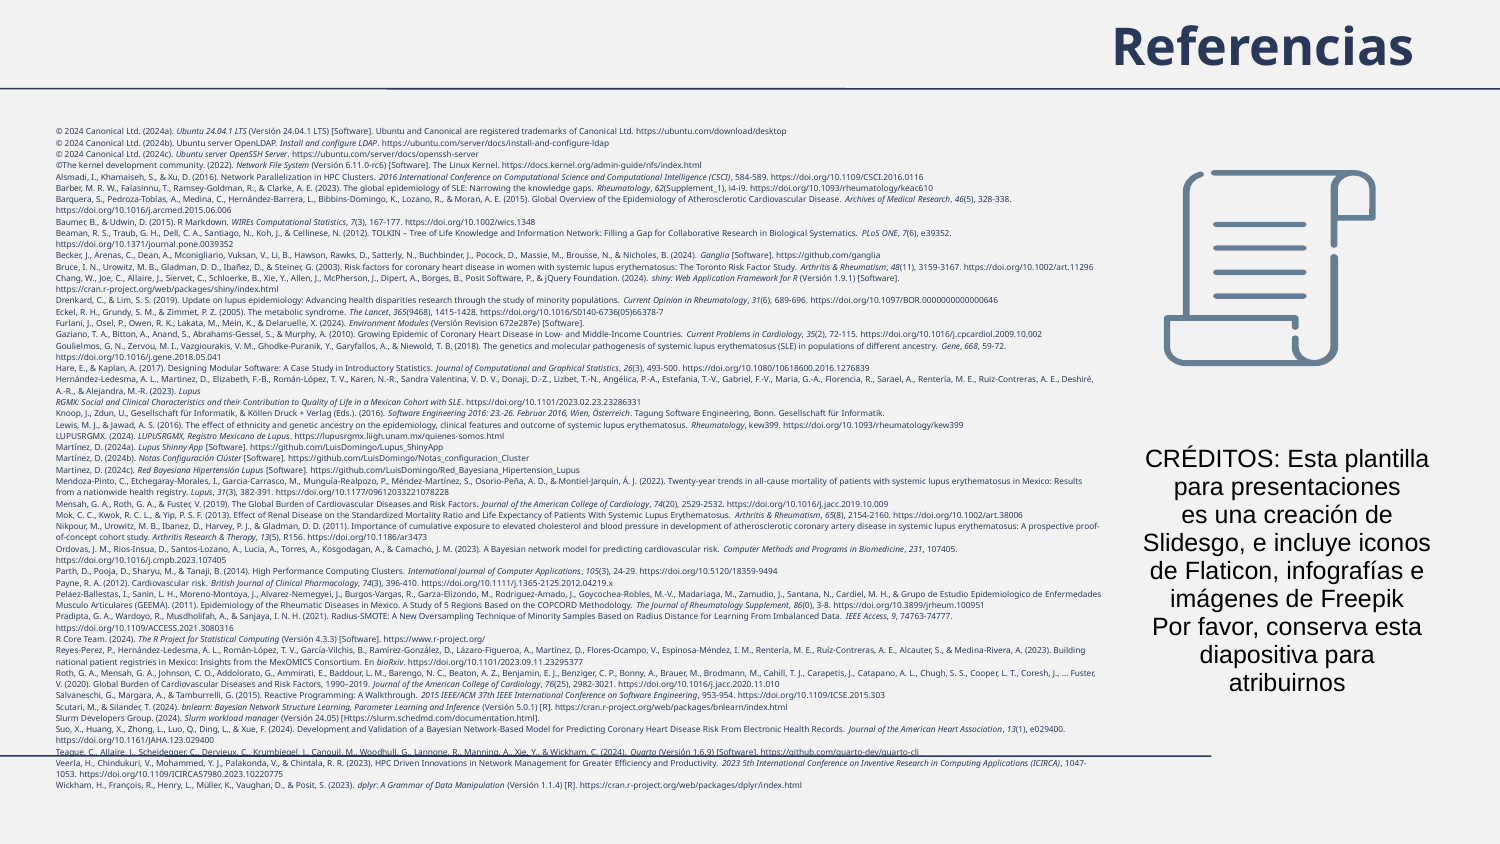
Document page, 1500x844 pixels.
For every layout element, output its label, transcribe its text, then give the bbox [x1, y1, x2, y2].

text_box CRÉDITOS: Esta plantilla para presentaciones es una creación de Slidesgo, e incluye iconos de Flaticon, infografías e imágenes de Freepik Por favor, conserva esta diapositiva para atribuirnos [1127, 437, 1447, 705]
text_box [1213, 269, 1307, 276]
text_box [1213, 293, 1307, 299]
text_box [1213, 245, 1307, 251]
text_box [1213, 221, 1307, 228]
title © 2024 Canonical Ltd. (2024a). Ubuntu 24.04.1 LTS (Versión 24.04.1 LTS) [Software]. Ubuntu and Canonical are registered trademarks of Canonical Ltd. https://ubuntu.com/download/desktop © 2024 Canonical Ltd. (2024b). Ubuntu server OpenLDAP. Install and configure LDAP. https://ubuntu.com/server/docs/install-and-configure-ldap © 2024 Canonical Ltd. (2024c). Ubuntu server OpenSSH Server. https://ubuntu.com/server/docs/openssh-server ©The kernel development community. (2022). Network File System (Versión 6.11.0-rc6) [Software]. The Linux Kernel. https://docs.kernel.org/admin-guide/nfs/index.html Alsmadi, I., Khamaiseh, S., & Xu, D. (2016). Network Parallelization in HPC Clusters. 2016 International Conference on Computational Science and Computational Intelligence (CSCI), 584-589. https://doi.org/10.1109/CSCI.2016.0116 Barber, M. R. W., Falasinnu, T., Ramsey-Goldman, R., & Clarke, A. E. (2023). The global epidemiology of SLE: Narrowing the knowledge gaps. Rheumatology, 62(Supplement_1), i4-i9. https://doi.org/10.1093/rheumatology/keac610 Barquera, S., Pedroza-Tobías, A., Medina, C., Hernández-Barrera, L., Bibbins-Domingo, K., Lozano, R., & Moran, A. E. (2015). Global Overview of the Epidemiology of Atherosclerotic Cardiovascular Disease. Archives of Medical Research, 46(5), 328-338. https://doi.org/10.1016/j.arcmed.2015.06.006 Baumer, B., & Udwin, D. (2015). R Markdown. WIREs Computational Statistics, 7(3), 167-177. https://doi.org/10.1002/wics.1348 Beaman, R. S., Traub, G. H., Dell, C. A., Santiago, N., Koh, J., & Cellinese, N. (2012). TOLKIN – Tree of Life Knowledge and Information Network: Filling a Gap for Collaborative Research in Biological Systematics. PLoS ONE, 7(6), e39352. https://doi.org/10.1371/journal.pone.0039352 Becker, J., Arenas, C., Dean, A., Mconigliario, Vuksan, V., Li, B., Hawson, Rawks, D., Satterly, N., Buchbinder, J., Pocock, D., Massie, M., Brousse, N., & Nicholes, B. (2024). Ganglia [Software]. https://github.com/ganglia Bruce, I. N., Urowitz, M. B., Gladman, D. D., Ibañez, D., & Steiner, G. (2003). Risk factors for coronary heart disease in women with systemic lupus erythematosus: The Toronto Risk Factor Study. Arthritis & Rheumatism, 48(11), 3159-3167. https://doi.org/10.1002/art.11296 Chang, W., Joe, C., Allaire, J., Siervet, C., Schloerke, B., Xie, Y., Allen, J., McPherson, J., Dipert, A., Borges, B., Posit Software, P., & jQuery Foundation. (2024). shiny: Web Application Framework for R (Versión 1.9.1) [Software]. https://cran.r-project.org/web/packages/shiny/index.html Drenkard, C., & Lim, S. S. (2019). Update on lupus epidemiology: Advancing health disparities research through the study of minority populations. Current Opinion in Rheumatology, 31(6), 689-696. https://doi.org/10.1097/BOR.0000000000000646 Eckel, R. H., Grundy, S. M., & Zimmet, P. Z. (2005). The metabolic syndrome. The Lancet, 365(9468), 1415-1428. https://doi.org/10.1016/S0140-6736(05)66378-7 Furlani, J., Osel, P., Owen, R. K., Lakata, M., Mein, K., & Delaruelle, X. (2024). Environment Modules (Versión Revision 672e287e) [Software]. Gaziano, T. A., Bitton, A., Anand, S., Abrahams-Gessel, S., & Murphy, A. (2010). Growing Epidemic of Coronary Heart Disease in Low- and Middle-Income Countries. Current Problems in Cardiology, 35(2), 72-115. https://doi.org/10.1016/j.cpcardiol.2009.10.002 Goulielmos, G. N., Zervou, M. I., Vazgiourakis, V. M., Ghodke-Puranik, Y., Garyfallos, A., & Niewold, T. B. (2018). The genetics and molecular pathogenesis of systemic lupus erythematosus (SLE) in populations of different ancestry. Gene, 668, 59-72. https://doi.org/10.1016/j.gene.2018.05.041 Hare, E., & Kaplan, A. (2017). Designing Modular Software: A Case Study in Introductory Statistics. Journal of Computational and Graphical Statistics, 26(3), 493-500. https://doi.org/10.1080/10618600.2016.1276839 Hernández-Ledesma, A. L., Martinez, D., Elizabeth, F.-B., Román-López, T. V., Karen, N.-R., Sandra Valentina, V. D. V., Donaji, D.-Z., Lizbet, T.-N., Angélica, P.-A., Estefania, T.-V., Gabriel, F.-V., Maria, G.-A., Florencia, R., Sarael, A., Rentería, M. E., Ruiz-Contreras, A. E., Deshiré, A.-R., & Alejandra, M.-R. (2023). Lupus RGMX: Social and Clinical Characteristics and their Contribution to Quality of Life in a Mexican Cohort with SLE. https://doi.org/10.1101/2023.02.23.23286331 Knoop, J., Zdun, U., Gesellschaft für Informatik, & Köllen Druck + Verlag (Eds.). (2016). Software Engineering 2016: 23.-26. Februar 2016, Wien, Österreich. Tagung Software Engineering, Bonn. Gesellschaft für Informatik. Lewis, M. J., & Jawad, A. S. (2016). The effect of ethnicity and genetic ancestry on the epidemiology, clinical features and outcome of systemic lupus erythematosus. Rheumatology, kew399. https://doi.org/10.1093/rheumatology/kew399 LUPUSRGMX. (2024). LUPUSRGMX, Registro Mexicano de Lupus. https://lupusrgmx.liigh.unam.mx/quienes-somos.html Martínez, D. (2024a). Lupus Shinny App [Software]. https://github.com/LuisDomingo/Lupus_ShinyApp Martínez, D. (2024b). Notas Configuración Clúster [Software]. https://github.com/LuisDomingo/Notas_configuracion_Cluster Martínez, D. (2024c). Red Bayesiana Hipertensión Lupus [Software]. https://github.com/LuisDomingo/Red_Bayesiana_Hipertension_Lupus Mendoza-Pinto, C., Etchegaray-Morales, I., Garcia-Carrasco, M., Munguía-Realpozo, P., Méndez-Martínez, S., Osorio-Peña, A. D., & Montiel-Jarquín, Á. J. (2022). Twenty-year trends in all-cause mortality of patients with systemic lupus erythematosus in Mexico: Results from a nationwide health registry. Lupus, 31(3), 382-391. https://doi.org/10.1177/09612033221078228 Mensah, G. A., Roth, G. A., & Fuster, V. (2019). The Global Burden of Cardiovascular Diseases and Risk Factors. Journal of the American College of Cardiology, 74(20), 2529-2532. https://doi.org/10.1016/j.jacc.2019.10.009 Mok, C. C., Kwok, R. C. L., & Yip, P. S. F. (2013). Effect of Renal Disease on the Standardized Mortality Ratio and Life Expectancy of Patients With Systemic Lupus Erythematosus. Arthritis & Rheumatism, 65(8), 2154-2160. https://doi.org/10.1002/art.38006 Nikpour, M., Urowitz, M. B., Ibanez, D., Harvey, P. J., & Gladman, D. D. (2011). Importance of cumulative exposure to elevated cholesterol and blood pressure in development of atherosclerotic coronary artery disease in systemic lupus erythematosus: A prospective proof-of-concept cohort study. Arthritis Research & Therapy, 13(5), R156. https://doi.org/10.1186/ar3473 Ordovas, J. M., Rios-Insua, D., Santos-Lozano, A., Lucia, A., Torres, A., Kosgodagan, A., & Camacho, J. M. (2023). A Bayesian network model for predicting cardiovascular risk. Computer Methods and Programs in Biomedicine, 231, 107405. https://doi.org/10.1016/j.cmpb.2023.107405 Parth, D., Pooja, D., Sharyu, M., & Tanaji, B. (2014). High Performance Computing Clusters. International Journal of Computer Applications, 105(3), 24-29. https://doi.org/10.5120/18359-9494 Payne, R. A. (2012). Cardiovascular risk. British Journal of Clinical Pharmacology, 74(3), 396-410. https://doi.org/10.1111/j.1365-2125.2012.04219.x Pelaez-Ballestas, I., Sanin, L. H., Moreno-Montoya, J., Alvarez-Nemegyei, J., Burgos-Vargas, R., Garza-Elizondo, M., Rodriguez-Amado, J., Goycochea-Robles, M.-V., Madariaga, M., Zamudio, J., Santana, N., Cardiel, M. H., & Grupo de Estudio Epidemiologico de Enfermedades Musculo Articulares (GEEMA). (2011). Epidemiology of the Rheumatic Diseases in Mexico. A Study of 5 Regions Based on the COPCORD Methodology. The Journal of Rheumatology Supplement, 86(0), 3-8. https://doi.org/10.3899/jrheum.100951 Pradipta, G. A., Wardoyo, R., Musdholifah, A., & Sanjaya, I. N. H. (2021). Radius-SMOTE: A New Oversampling Technique of Minority Samples Based on Radius Distance for Learning From Imbalanced Data. IEEE Access, 9, 74763-74777. https://doi.org/10.1109/ACCESS.2021.3080316 R Core Team. (2024). The R Project for Statistical Computing (Versión 4.3.3) [Software]. https://www.r-project.org/ Reyes-Perez, P., Hernández-Ledesma, A. L., Román-López, T. V., García-Vilchis, B., Ramírez-González, D., Lázaro-Figueroa, A., Martínez, D., Flores-Ocampo, V., Espinosa-Méndez, I. M., Rentería, M. E., Ruíz-Contreras, A. E., Alcauter, S., & Medina-Rivera, A. (2023). Building national patient registries in Mexico: Insights from the MexOMICS Consortium. En bioRxiv. https://doi.org/10.1101/2023.09.11.23295377 Roth, G. A., Mensah, G. A., Johnson, C. O., Addolorato, G., Ammirati, E., Baddour, L. M., Barengo, N. C., Beaton, A. Z., Benjamin, E. J., Benziger, C. P., Bonny, A., Brauer, M., Brodmann, M., Cahill, T. J., Carapetis, J., Catapano, A. L., Chugh, S. S., Cooper, L. T., Coresh, J., … Fuster, V. (2020). Global Burden of Cardiovascular Diseases and Risk Factors, 1990–2019. Journal of the American College of Cardiology, 76(25), 2982-3021. https://doi.org/10.1016/j.jacc.2020.11.010 Salvaneschi, G., Margara, A., & Tamburrelli, G. (2015). Reactive Programming: A Walkthrough. 2015 IEEE/ACM 37th IEEE International Conference on Software Engineering, 953-954. https://doi.org/10.1109/ICSE.2015.303 Scutari, M., & Silander, T. (2024). bnlearn: Bayesian Network Structure Learning, Parameter Learning and Inference (Versión 5.0.1) [R]. https://cran.r-project.org/web/packages/bnlearn/index.html Slurm Developers Group. (2024). Slurm workload manager (Versión 24.05) [Https://slurm.schedmd.com/documentation.html]. Suo, X., Huang, X., Zhong, L., Luo, Q., Ding, L., & Xue, F. (2024). Development and Validation of a Bayesian Network‐Based Model for Predicting Coronary Heart Disease Risk From Electronic Health Records. Journal of the American Heart Association, 13(1), e029400. https://doi.org/10.1161/JAHA.123.029400 Teague, C., Allaire, J., Scheidegger, C., Dervieux, C., Krumbiegel, J., Canouil, M., Woodhull, G., Lannone, R., Manning, A., Xie, Y., & Wickham, C. (2024). Quarto (Versión 1.6.9) [Software]. https://github.com/quarto-dev/quarto-cli Veerla, H., Chindukuri, V., Mohammed, Y. J., Palakonda, V., & Chintala, R. R. (2023). HPC Driven Innovations in Network Management for Greater Efficiency and Productivity. 2023 5th International Conference on Inventive Research in Computing Applications (ICIRCA), 1047-1053. https://doi.org/10.1109/ICIRCA57980.2023.10220775 Wickham, H., François, R., Henry, L., Müller, K., Vaughan, D., & Posit, S. (2023). dplyr: A Grammar of Data Manipulation (Versión 1.1.4) [R]. https://cran.r-project.org/web/packages/dplyr/index.html [55, 126, 1105, 731]
text_box [1210, 170, 1376, 248]
title Referencias [1038, 0, 1489, 95]
text_box [1163, 171, 1339, 367]
